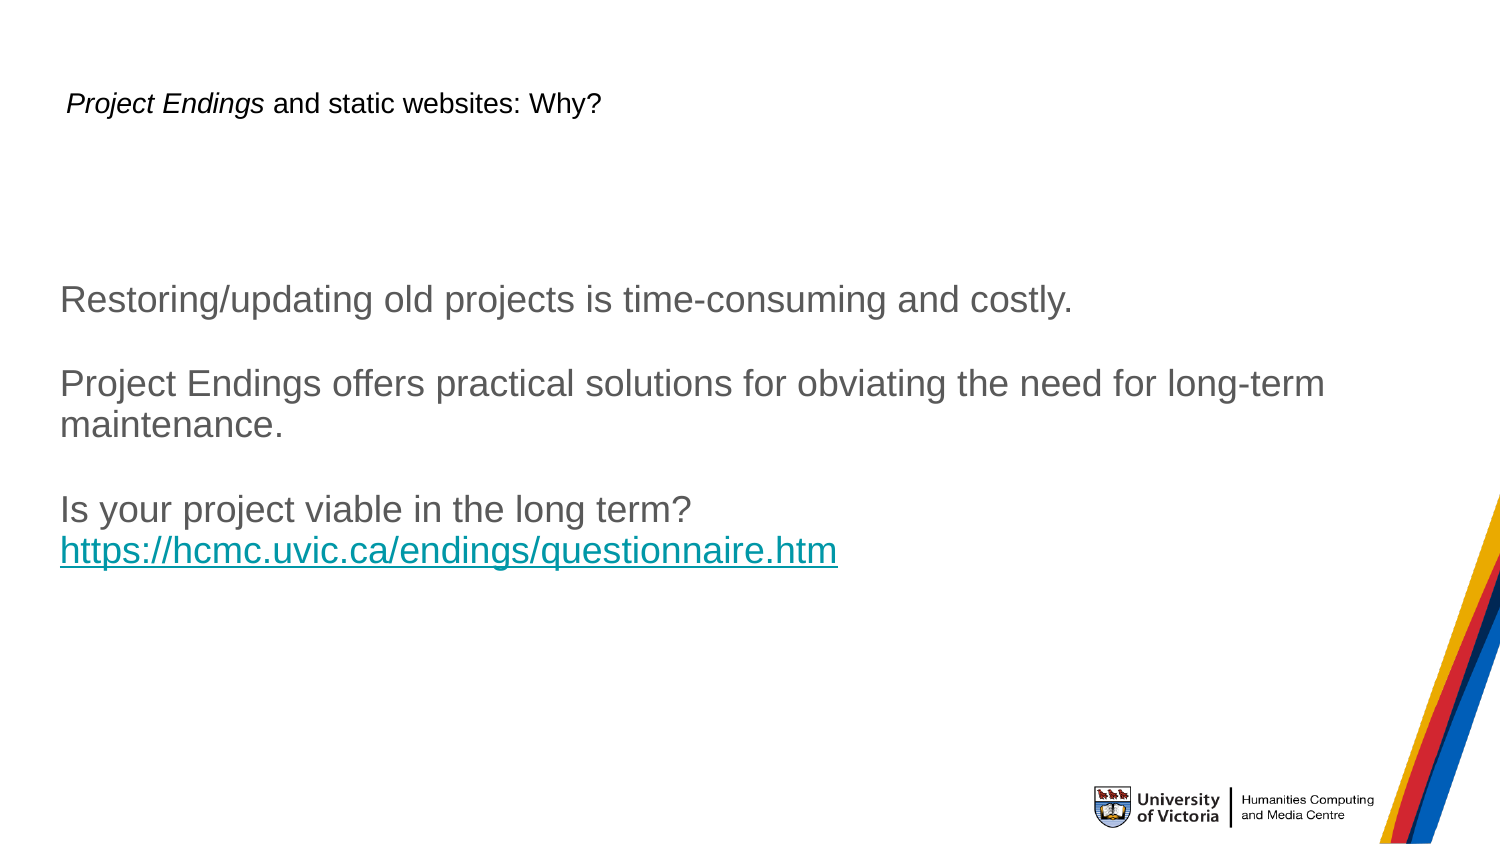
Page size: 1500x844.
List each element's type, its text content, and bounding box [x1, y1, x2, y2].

list Restoring/updating old projects is time-consuming and costly. Project Endings offers practical solutions for obviating the need for long-term maintenance. Is your project viable in the long term? https://hcmc.uvic.ca/endings/questionnaire.htm [44, 263, 1443, 833]
picture [1094, 483, 1500, 844]
title Project Endings and static websites: Why? [51, 72, 1449, 167]
